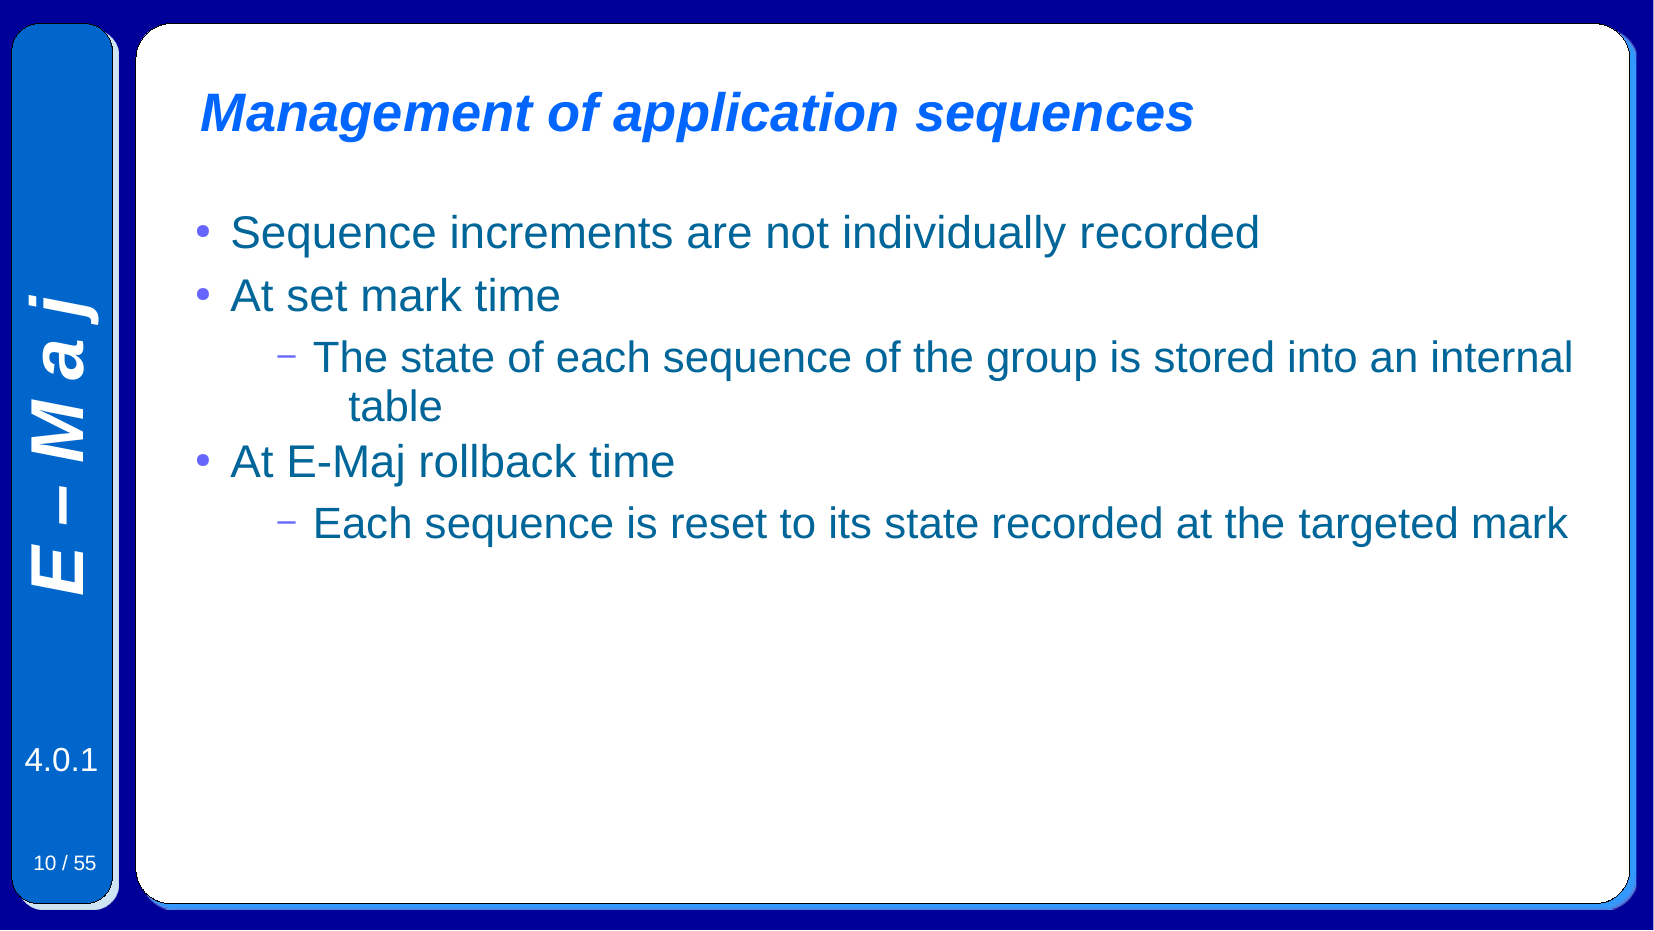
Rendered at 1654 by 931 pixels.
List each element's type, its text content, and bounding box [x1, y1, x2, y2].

title Management of application sequences [200, 34, 1575, 191]
list Sequence increments are not individually recorded At set mark time The state of each sequence of the group is stored into an internal table At E-Maj rollback time Each sequence is reset to its state recorded at the targeted mark [177, 206, 1587, 827]
